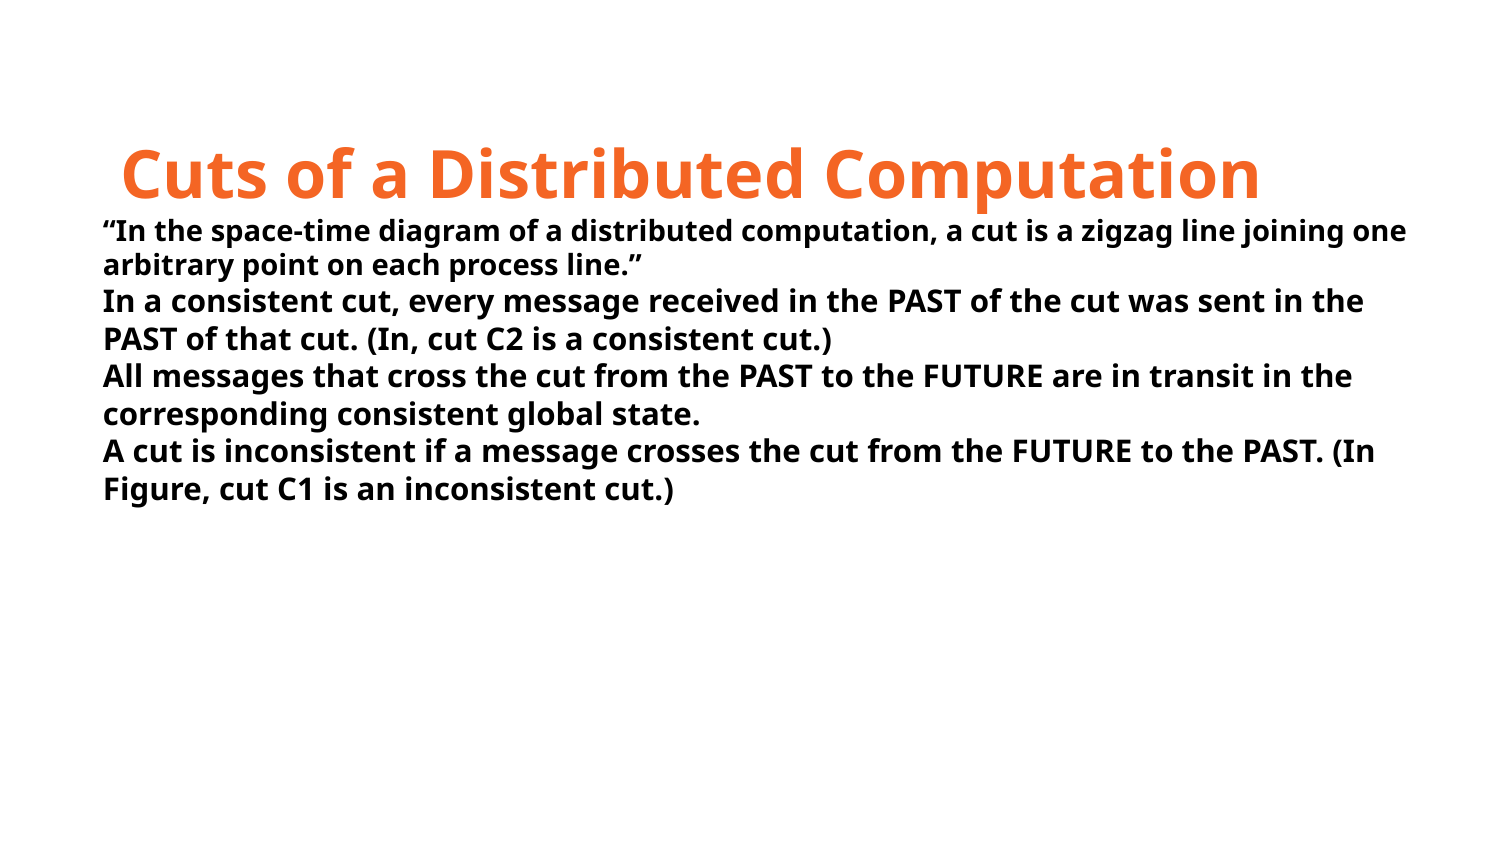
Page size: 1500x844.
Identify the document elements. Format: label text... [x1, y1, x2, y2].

title Cuts of a Distributed Computation “In the space-time diagram of a distributed computation, a cut is a zigzag line joining one arbitrary point on each process line.” In a consistent cut, every message received in the PAST of the cut was sent in the PAST of that cut. (In, cut C2 is a consistent cut.) All messages that cross the cut from the PAST to the FUTURE are in transit in the corresponding consistent global state. A cut is inconsistent if a message crosses the cut from the FUTURE to the PAST. (In Figure, cut C1 is an inconsistent cut.) [87, 116, 1450, 218]
